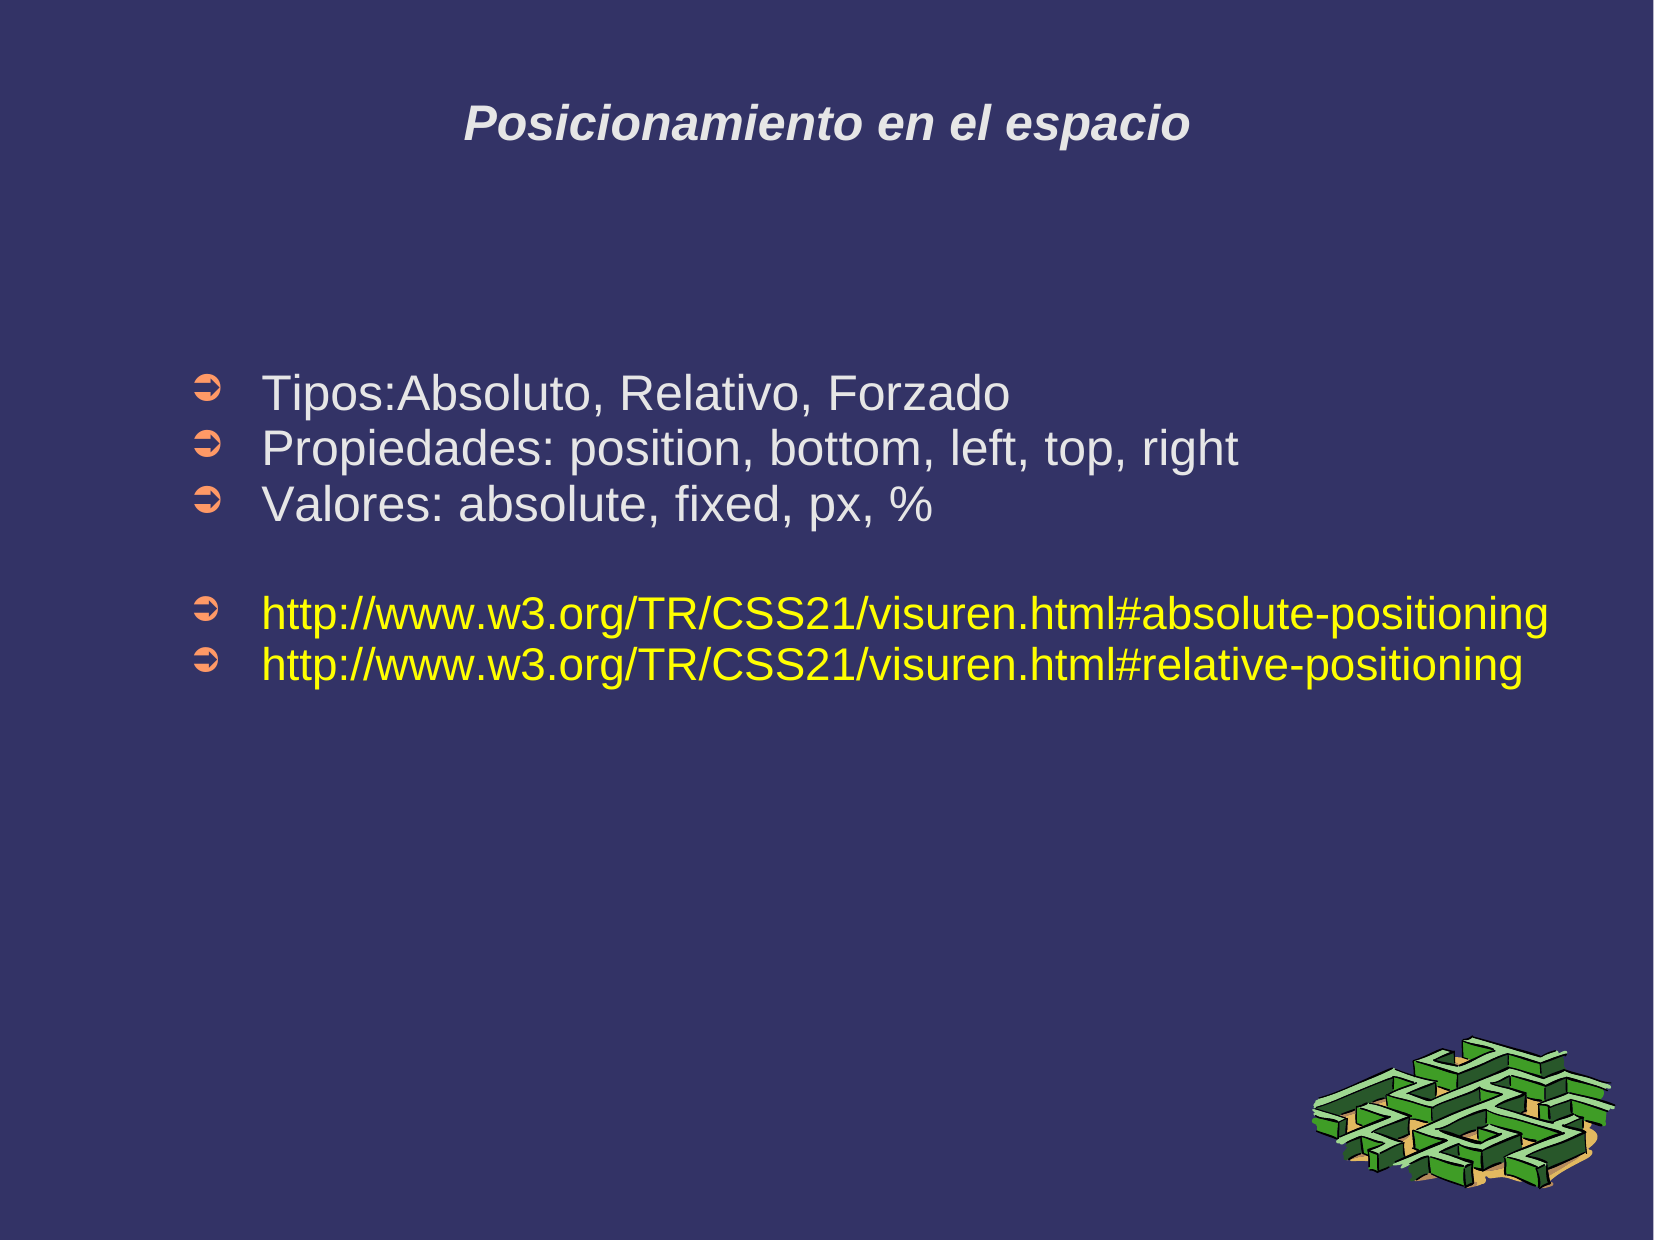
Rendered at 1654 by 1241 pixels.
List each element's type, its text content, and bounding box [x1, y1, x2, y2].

title Posicionamiento en el espacio [121, 19, 1534, 227]
list Tipos:Absoluto, Relativo, Forzado Propiedades: position, bottom, left, top, right Valores: absolute, fixed, px, % http://www.w3.org/TR/CSS21/visuren.html#absolute-positioning http://www.w3.org/TR/CSS21/visuren.html#relative-positioning [178, 364, 1570, 1147]
